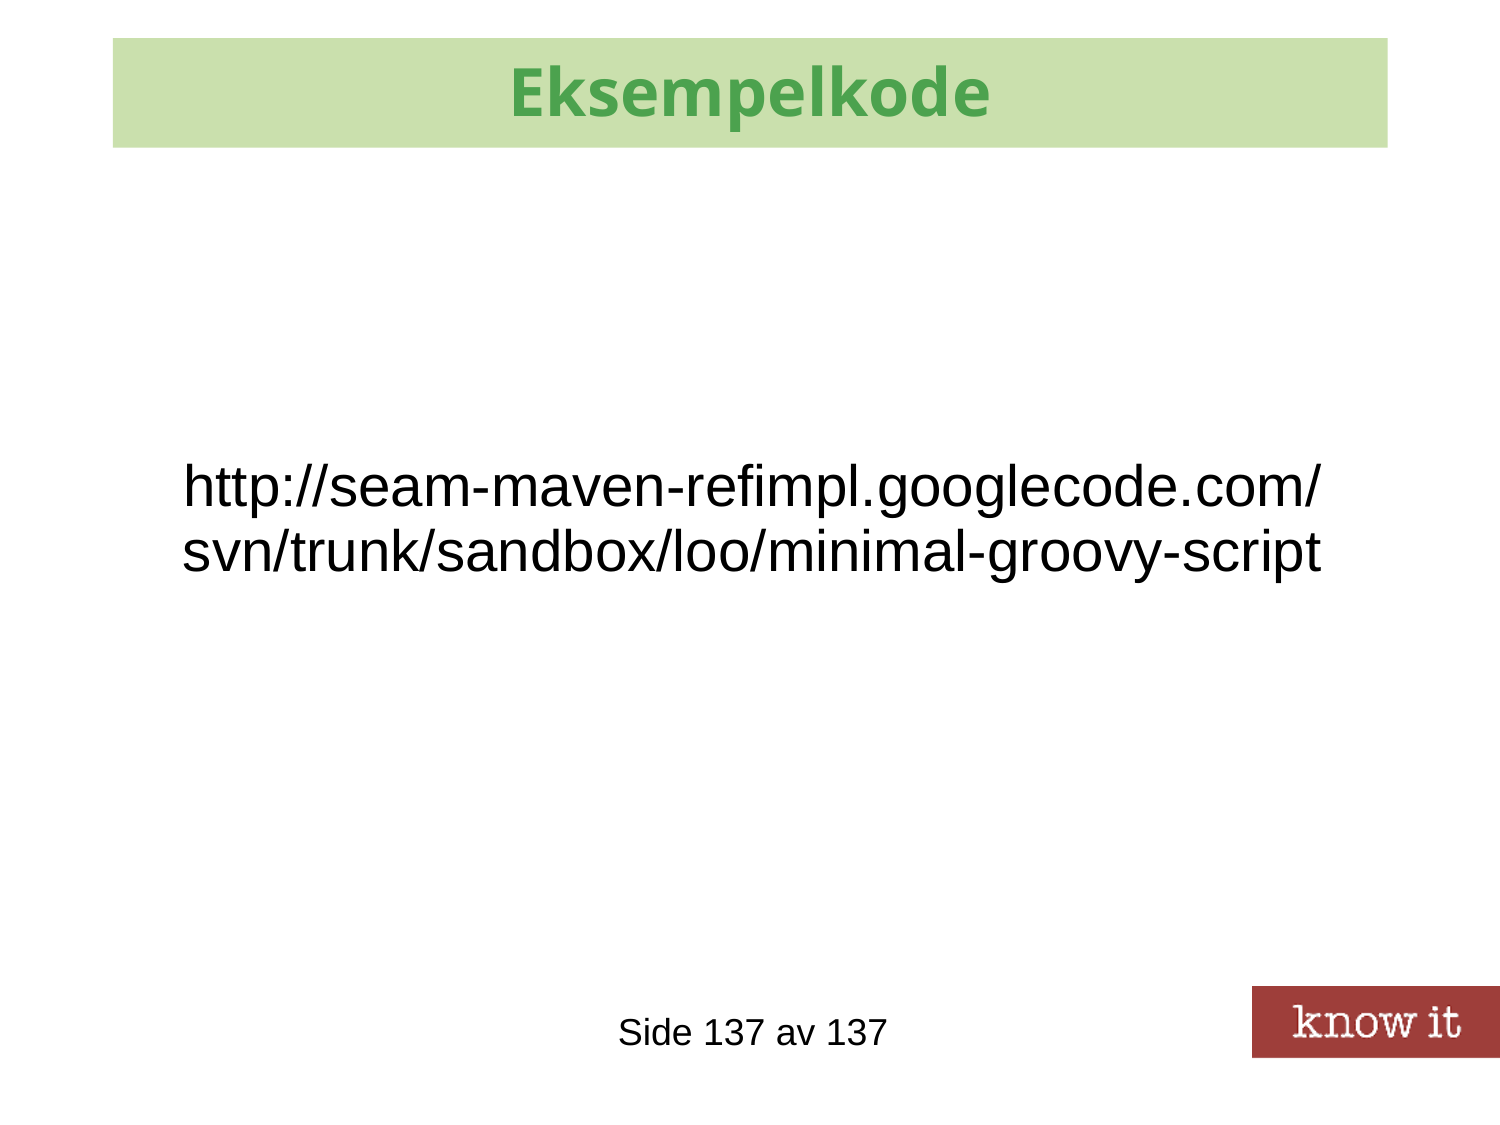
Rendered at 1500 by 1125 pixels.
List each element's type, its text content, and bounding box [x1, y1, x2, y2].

text_box Side 137 av 137 [590, 1003, 916, 1065]
text_box Eksempelkode [112, 38, 1388, 148]
picture [1252, 986, 1500, 1058]
text_box http://seam-maven-refimpl.googlecode.com/svn/trunk/sandbox/loo/minimal-groovy-script [118, 446, 1388, 656]
